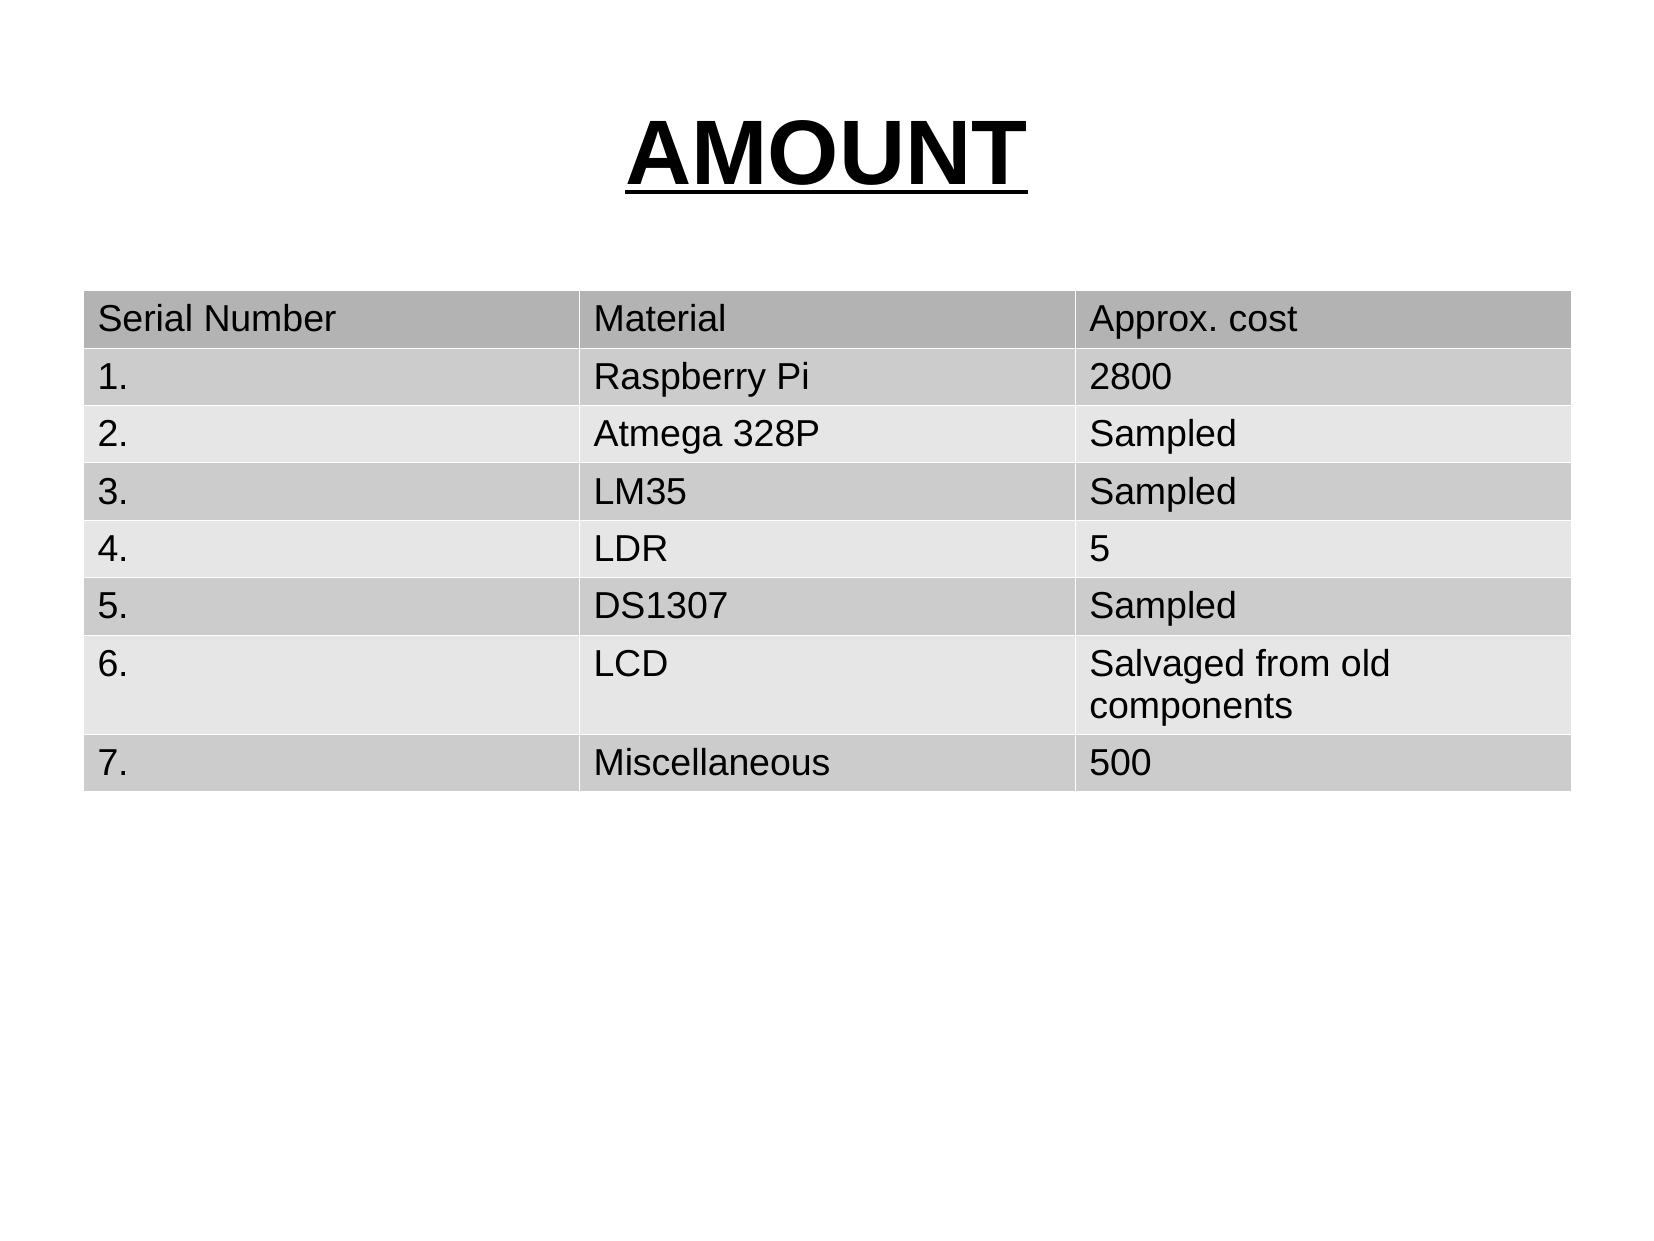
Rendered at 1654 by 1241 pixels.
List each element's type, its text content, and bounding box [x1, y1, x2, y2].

table_cell Salvaged from old components [1076, 636, 1571, 734]
table_cell 3. [84, 463, 579, 520]
table_cell Sampled [1076, 406, 1571, 462]
table_cell 500 [1076, 735, 1571, 791]
table_cell Miscellaneous [580, 735, 1075, 791]
table_cell 6. [84, 636, 579, 734]
table_cell Atmega 328P [580, 406, 1075, 462]
table_cell 5 [1076, 521, 1571, 577]
table_cell 7. [84, 735, 579, 791]
table_cell LM35 [580, 463, 1075, 520]
table_cell 5. [84, 578, 579, 635]
table_cell Sampled [1076, 578, 1571, 635]
table_header Serial Number [84, 291, 579, 348]
table_cell Raspberry Pi [580, 349, 1075, 405]
table_cell 2800 [1076, 349, 1571, 405]
table_cell 2. [84, 406, 579, 462]
table_cell LDR [580, 521, 1075, 577]
table_header Approx. cost [1076, 291, 1571, 348]
table_cell Sampled [1076, 463, 1571, 520]
table_cell 4. [84, 521, 579, 577]
table_cell LCD [580, 636, 1075, 734]
table_header Material [580, 291, 1075, 348]
table_cell 1. [84, 349, 579, 405]
table_cell DS1307 [580, 578, 1075, 635]
title AMOUNT [82, 49, 1571, 257]
